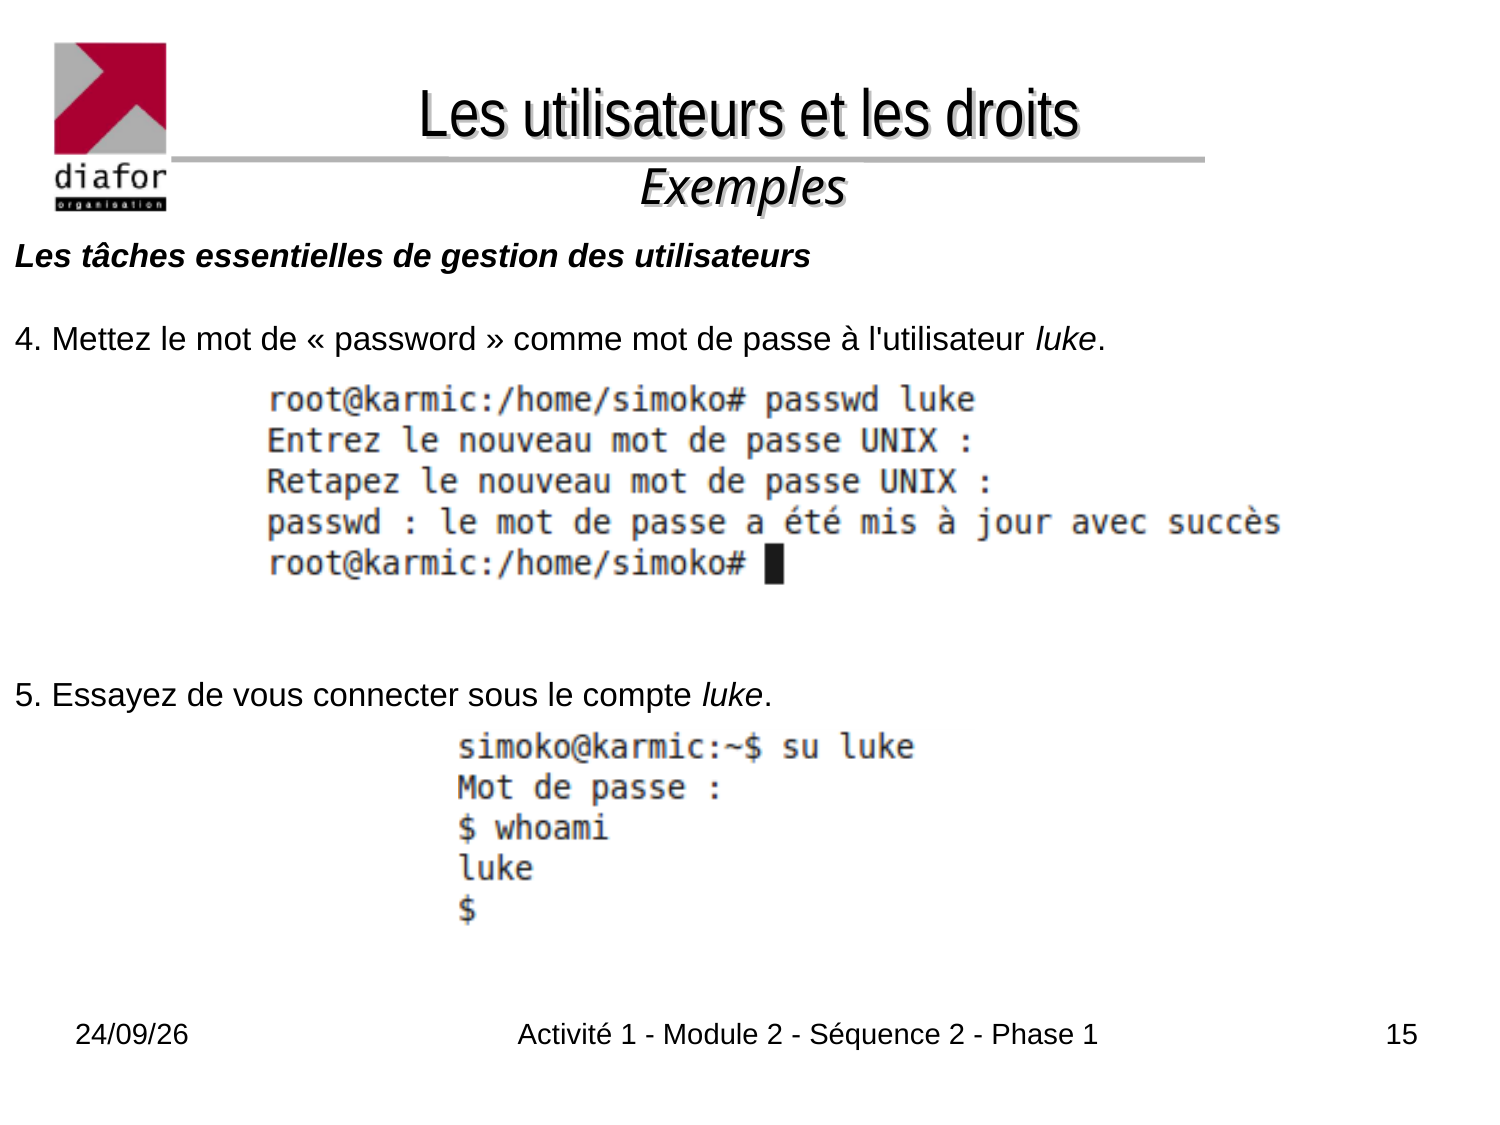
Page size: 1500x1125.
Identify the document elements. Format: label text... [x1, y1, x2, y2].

text_box 5. Essayez de vous connecter sous le compte luke. [0, 675, 788, 721]
text_box 4. Mettez le mot de « password » comme mot de passe à l'utilisateur luke. [0, 318, 1122, 364]
title Les utilisateurs et les droits Exemples [75, 45, 1426, 250]
picture [458, 728, 975, 945]
picture [53, 42, 168, 213]
picture [265, 383, 1364, 609]
text_box Les tâches essentielles de gestion des utilisateurs [0, 236, 828, 282]
